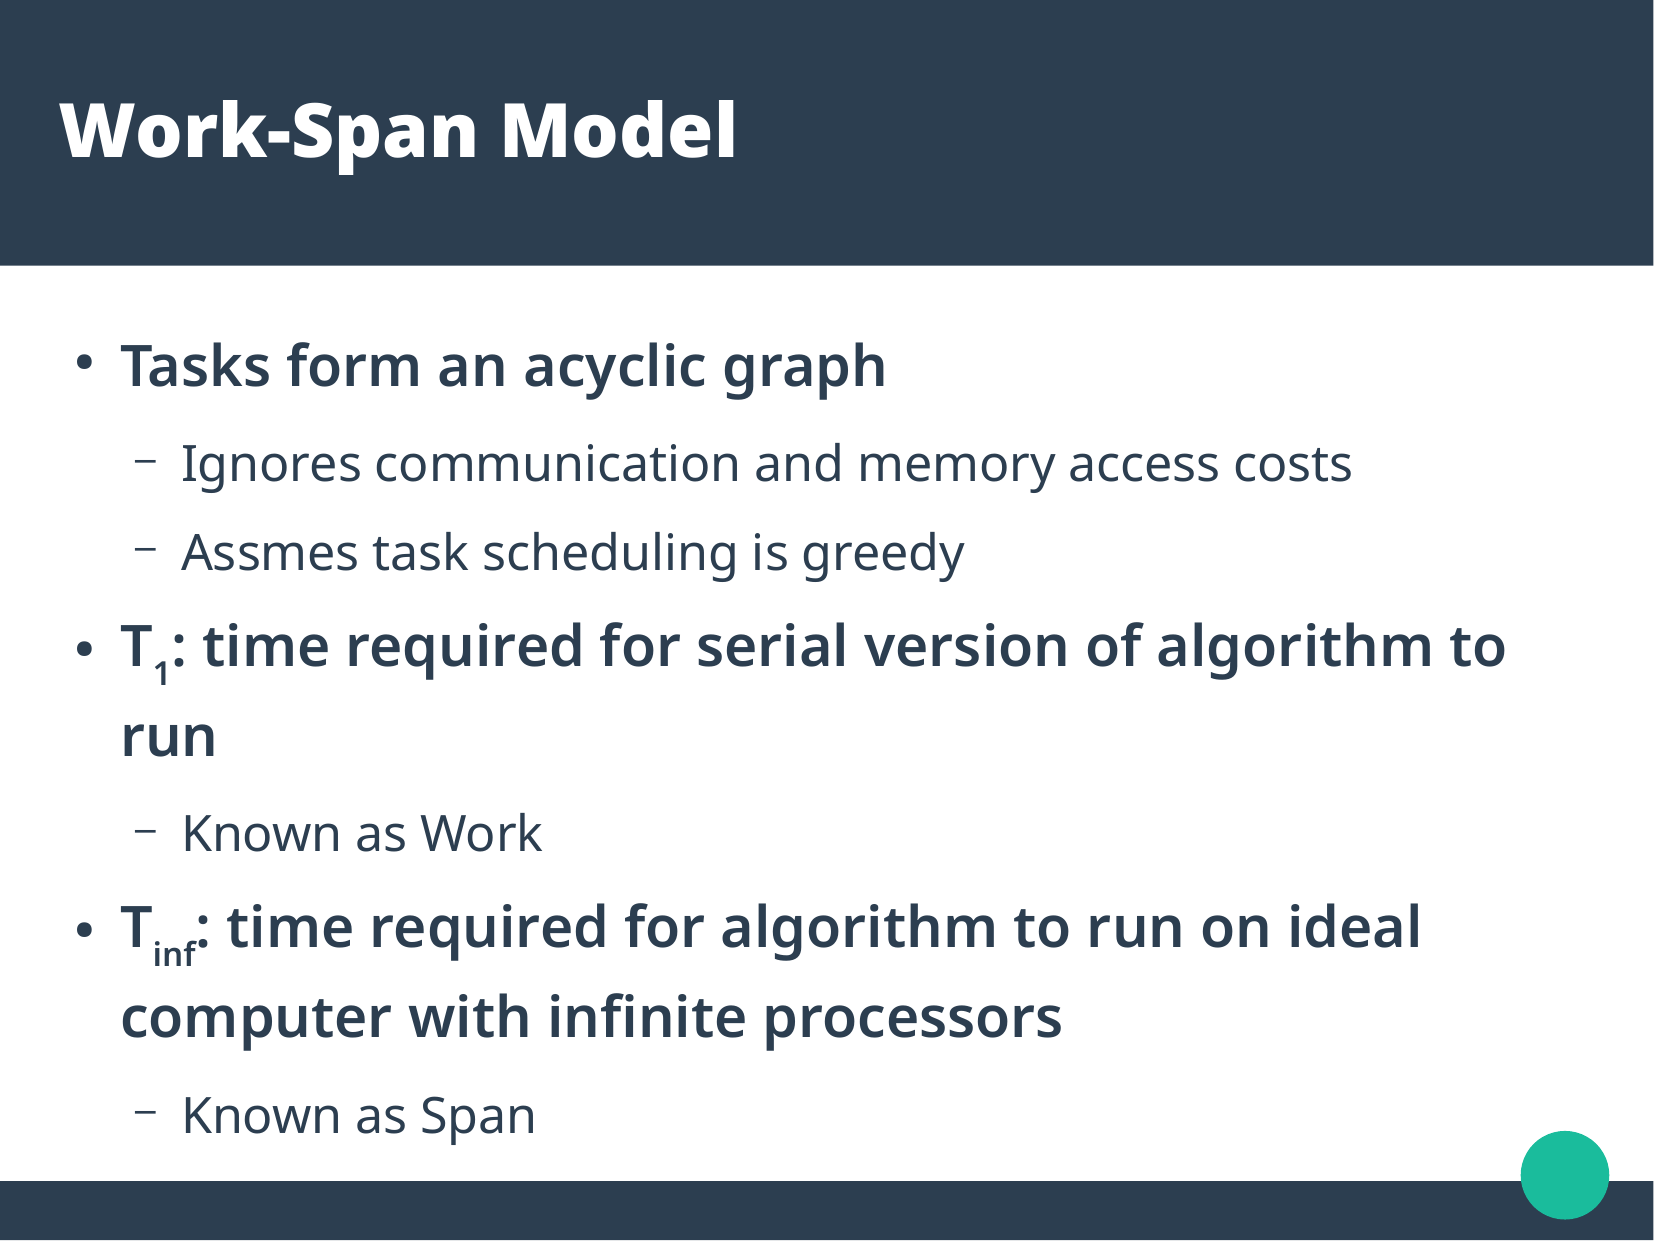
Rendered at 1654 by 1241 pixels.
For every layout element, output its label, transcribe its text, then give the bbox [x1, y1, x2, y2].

list Tasks form an acyclic graph Ignores communication and memory access costs Assmes task scheduling is greedy T1: time required for serial version of algorithm to run Known as Work Tinf: time required for algorithm to run on ideal computer with infinite processors Known as Span [59, 324, 1595, 1152]
title Work-Span Model [59, 49, 1595, 207]
